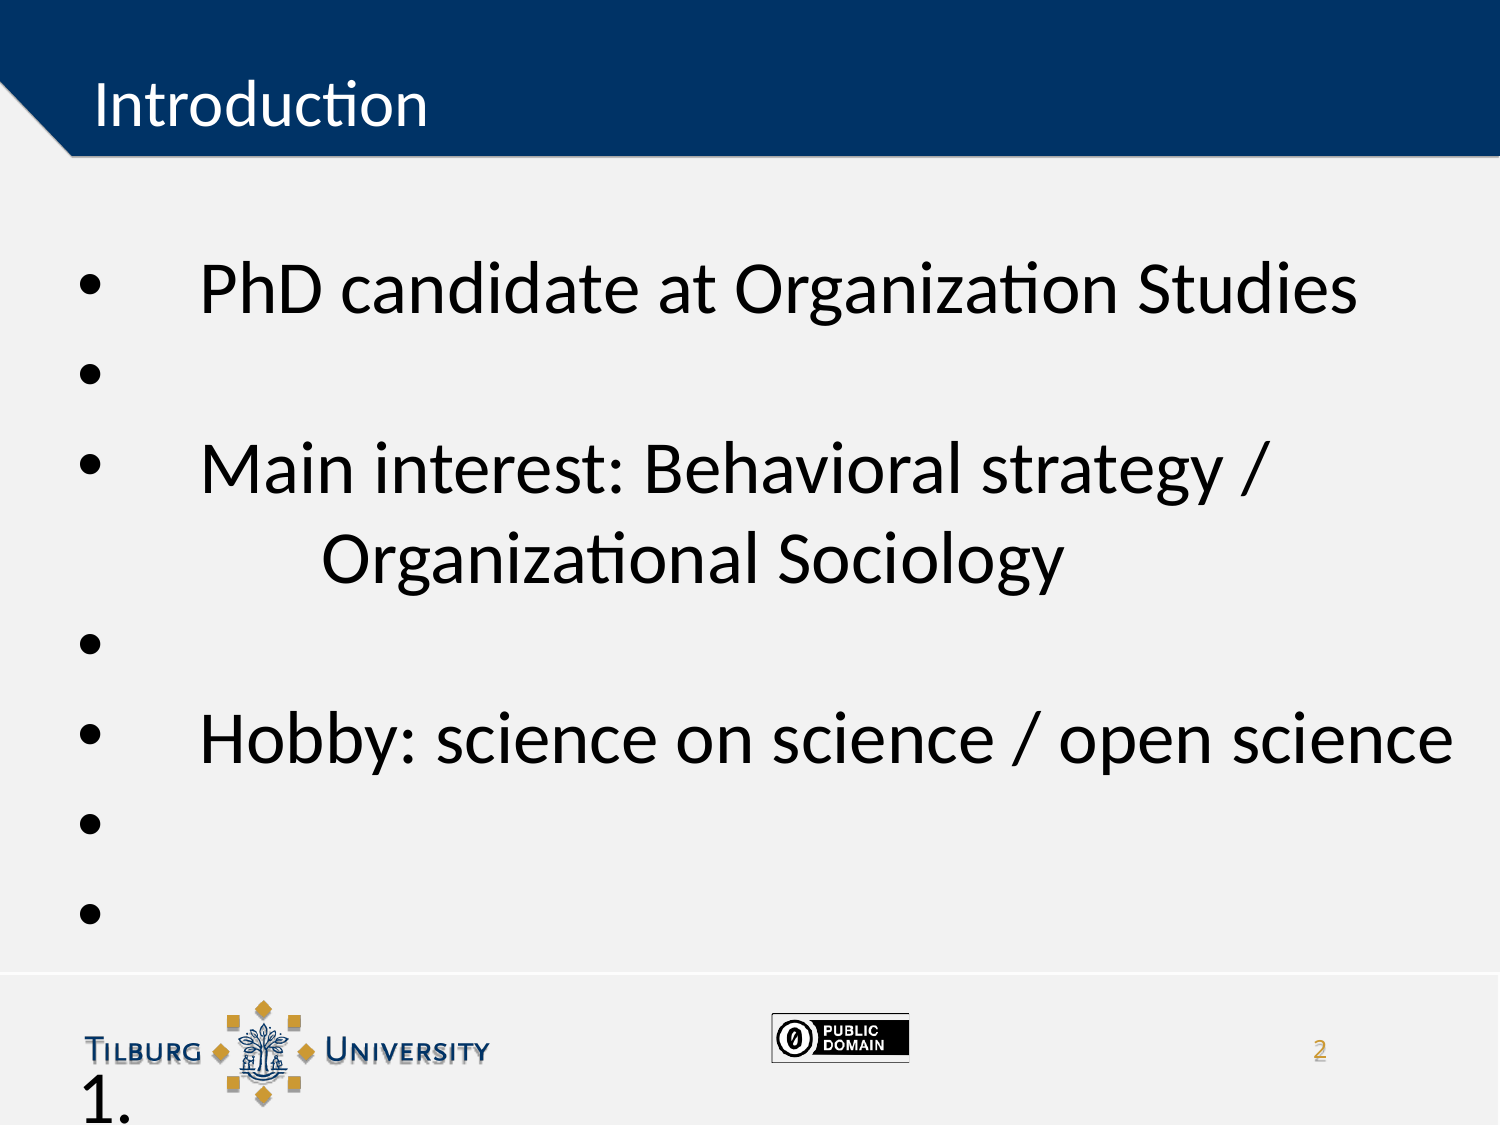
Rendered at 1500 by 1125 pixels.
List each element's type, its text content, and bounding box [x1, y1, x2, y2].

text_box PhD candidate at Organization Studies Main interest: Behavioral strategy / Organizational Sociology Hobby: science on science / open science [62, 230, 1487, 1125]
text_box Introduction [78, 51, 1398, 148]
